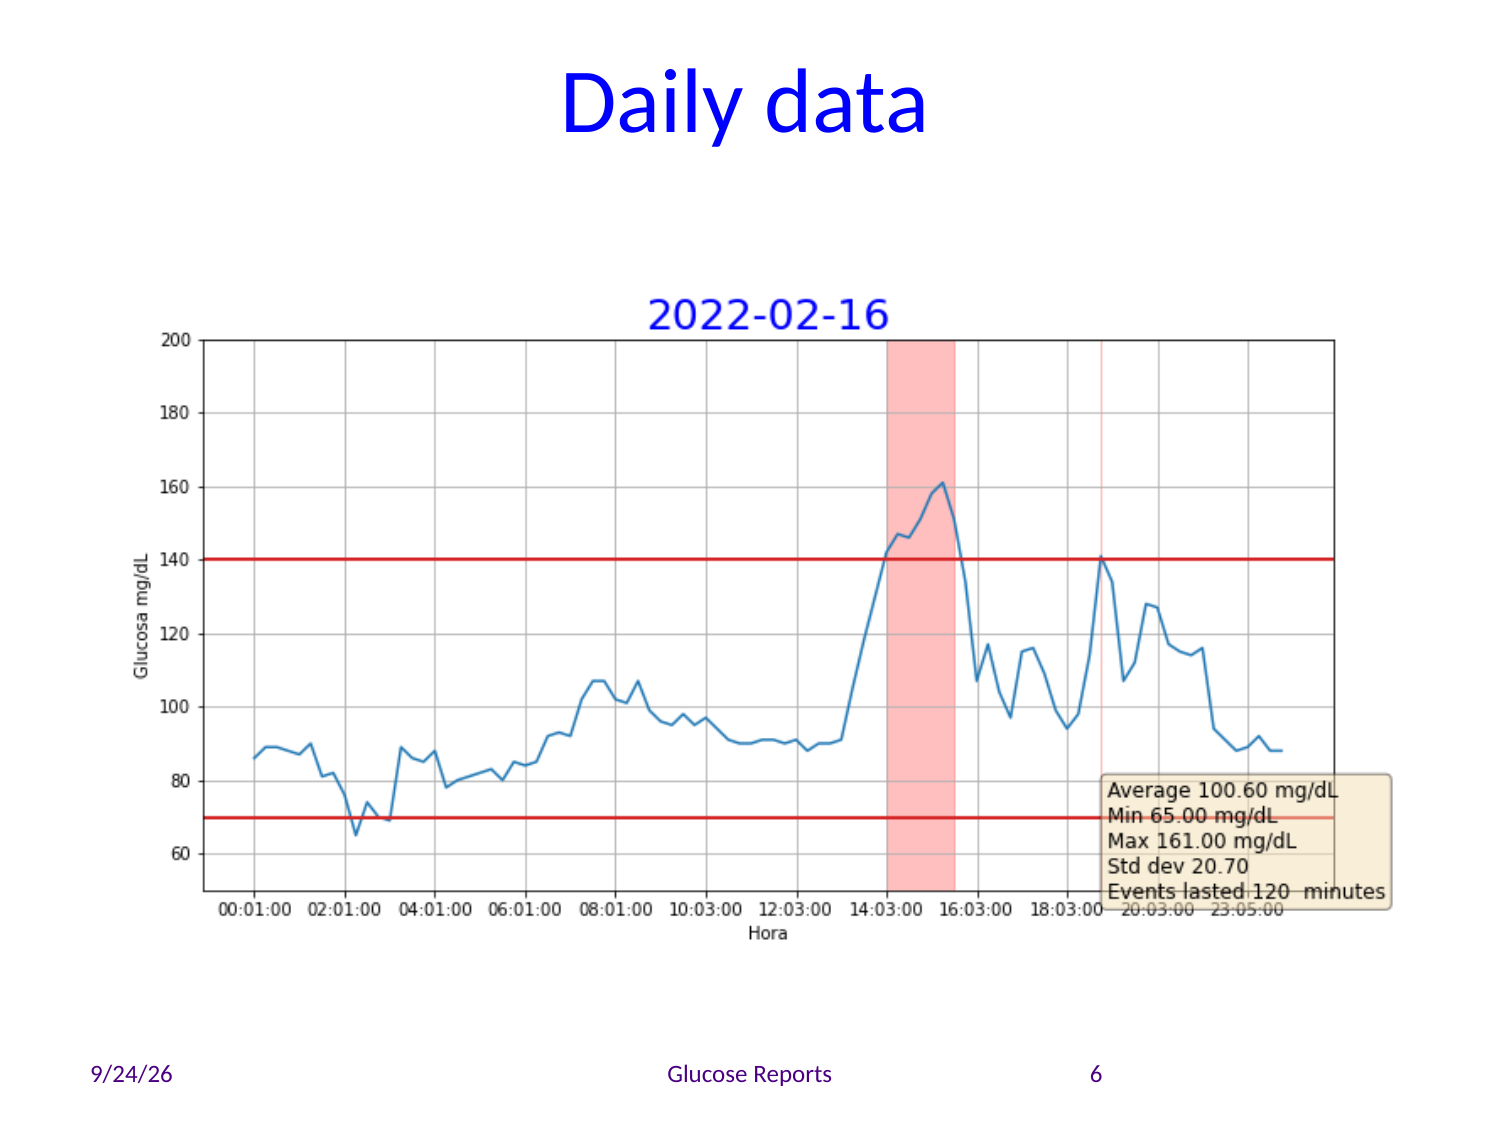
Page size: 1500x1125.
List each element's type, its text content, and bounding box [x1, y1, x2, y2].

picture [21, 253, 1479, 982]
title Daily data [75, 2, 1426, 190]
